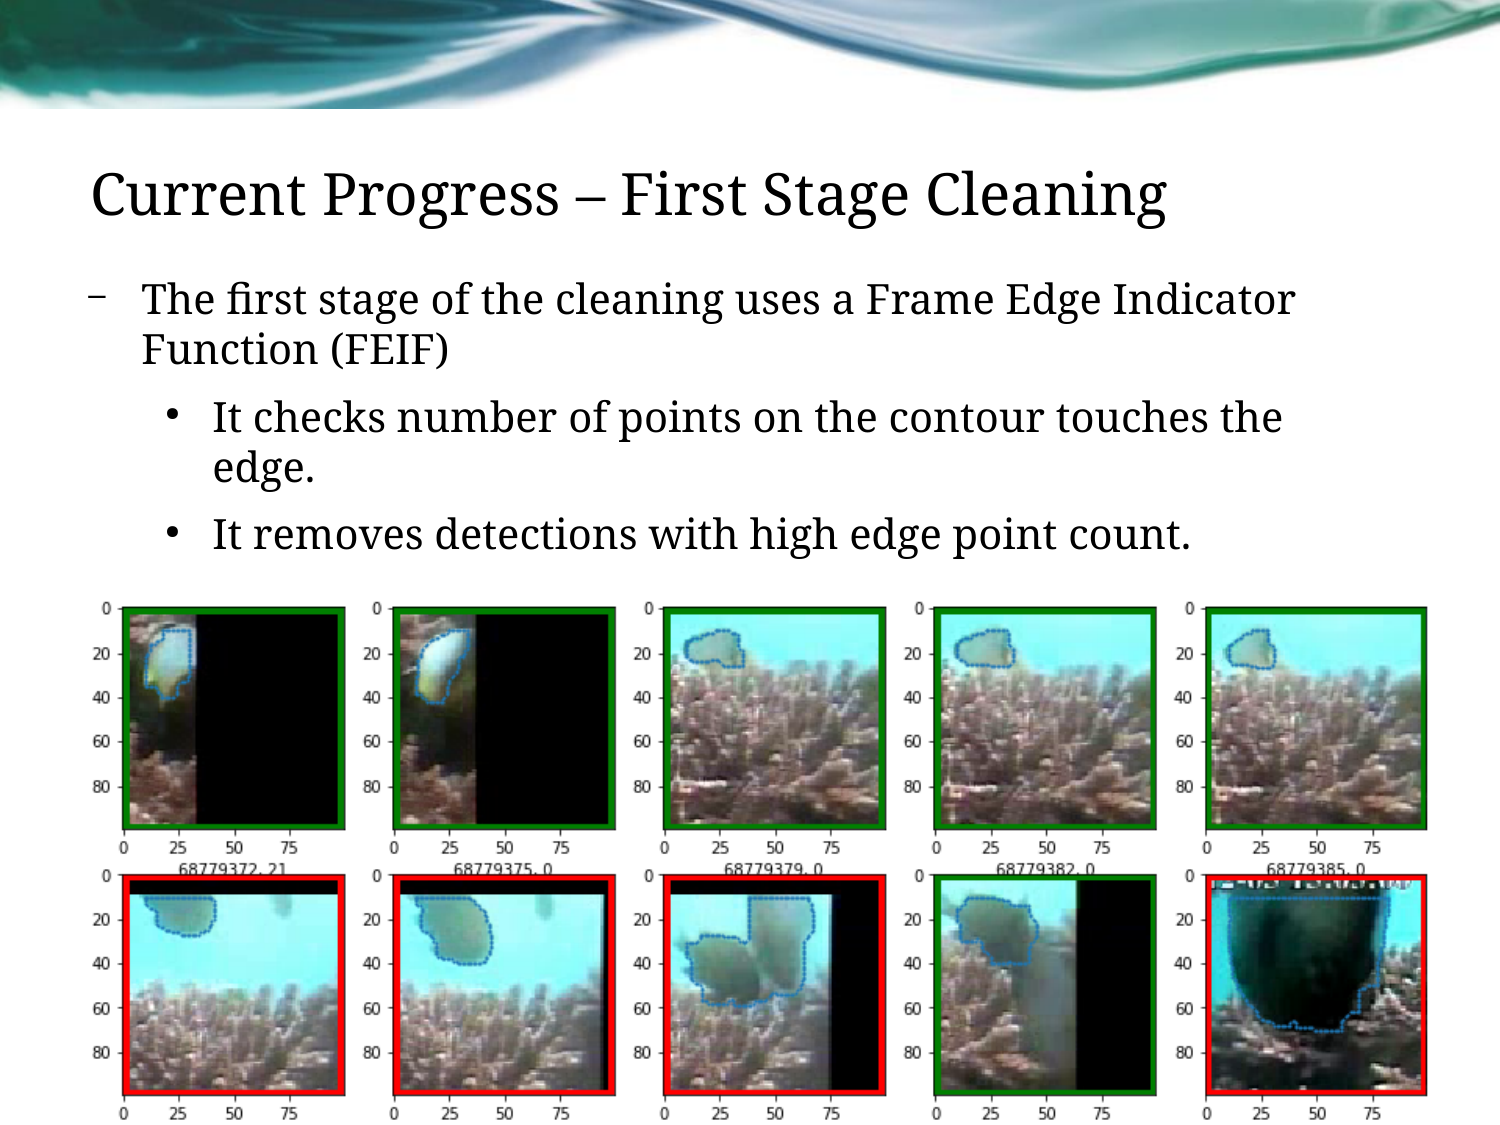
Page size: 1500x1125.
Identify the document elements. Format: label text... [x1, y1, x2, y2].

picture [1, 0, 1500, 109]
list The first stage of the cleaning uses a Frame Edge Indicator Function (FEIF) It checks number of points on the contour touches the edge. It removes detections with high edge point count. This effectively removes the 'partial fish' false positives. [0, 180, 1406, 886]
picture [66, 585, 1465, 1125]
title Current Progress – First Stage Cleaning [75, 149, 1425, 300]
